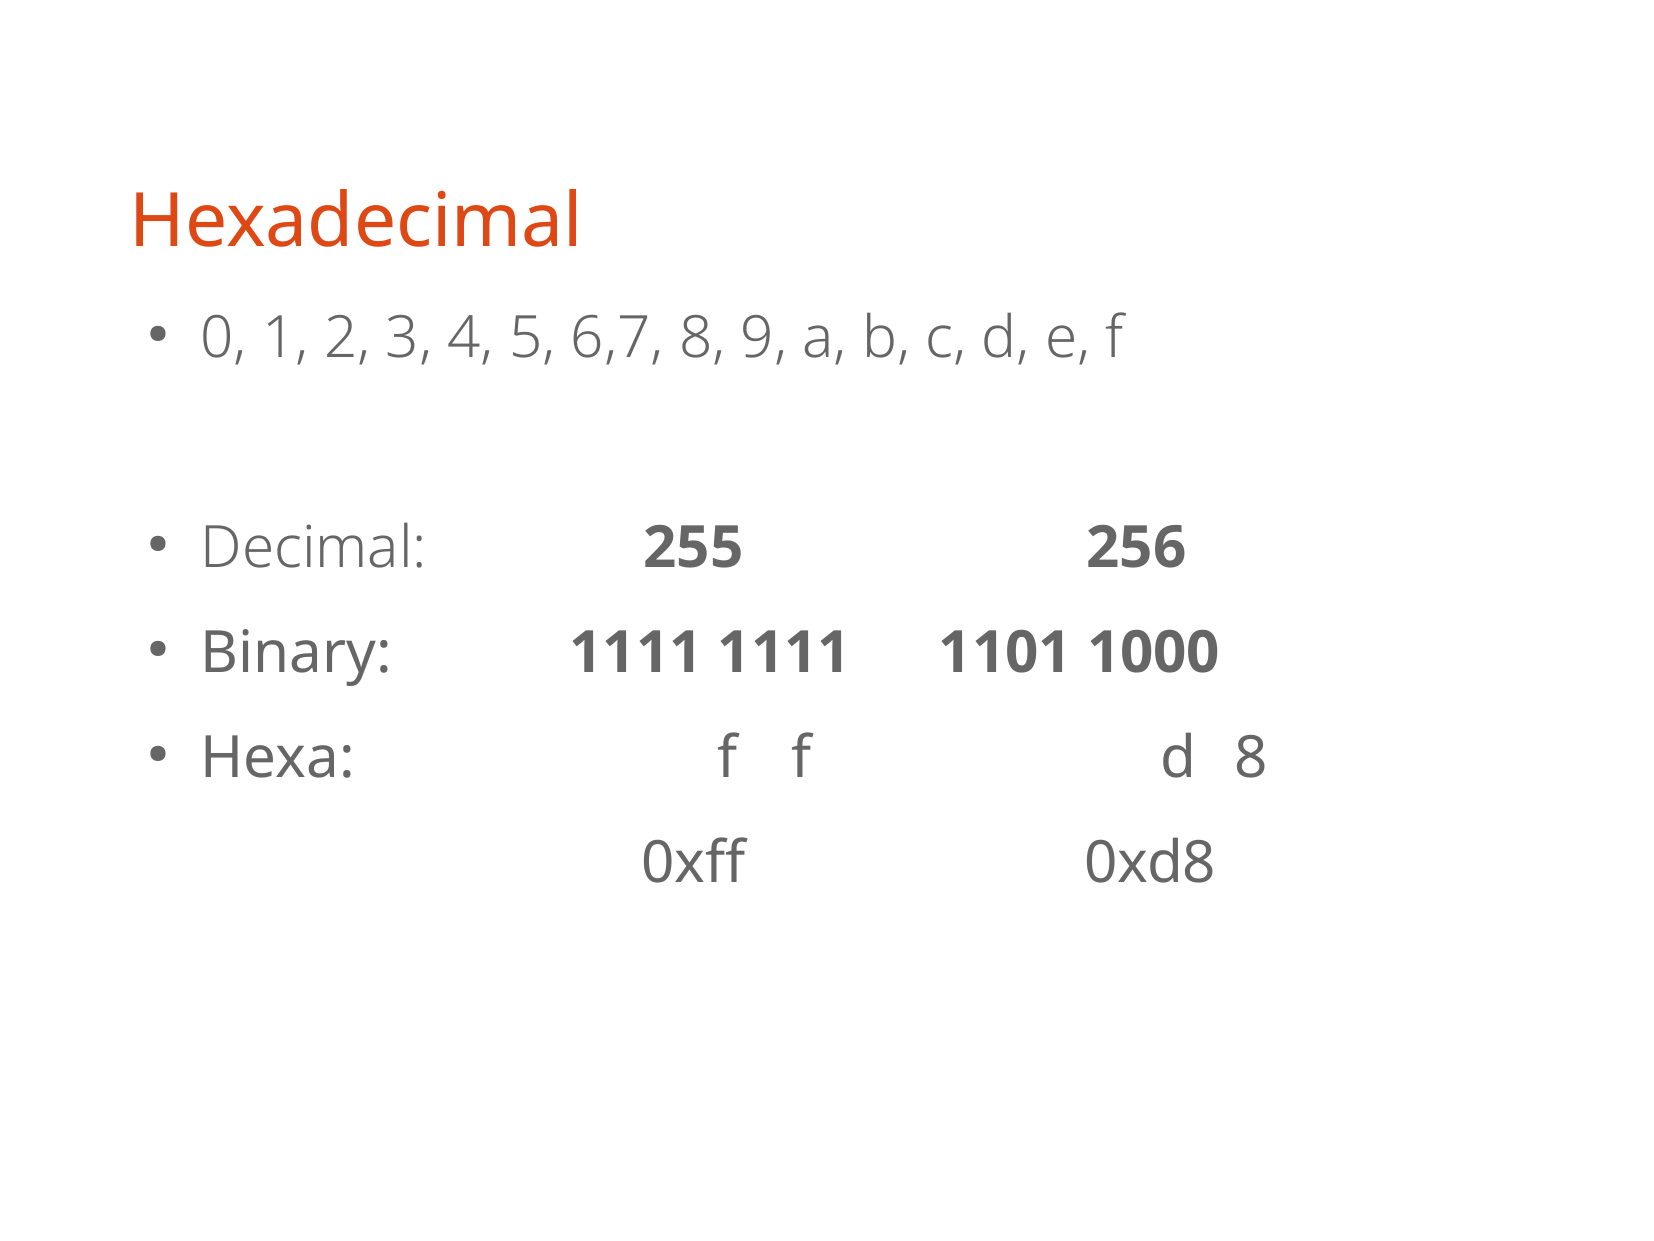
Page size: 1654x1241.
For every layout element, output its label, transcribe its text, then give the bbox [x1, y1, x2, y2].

list 0, 1, 2, 3, 4, 5, 6,7, 8, 9, a, b, c, d, e, f Decimal: 255 256 Binary: 1111 1111 1101 1000 Hexa: f f d 8 0xff 0xd8 [129, 295, 1518, 1010]
title Hexadecimal [129, 153, 1518, 281]
